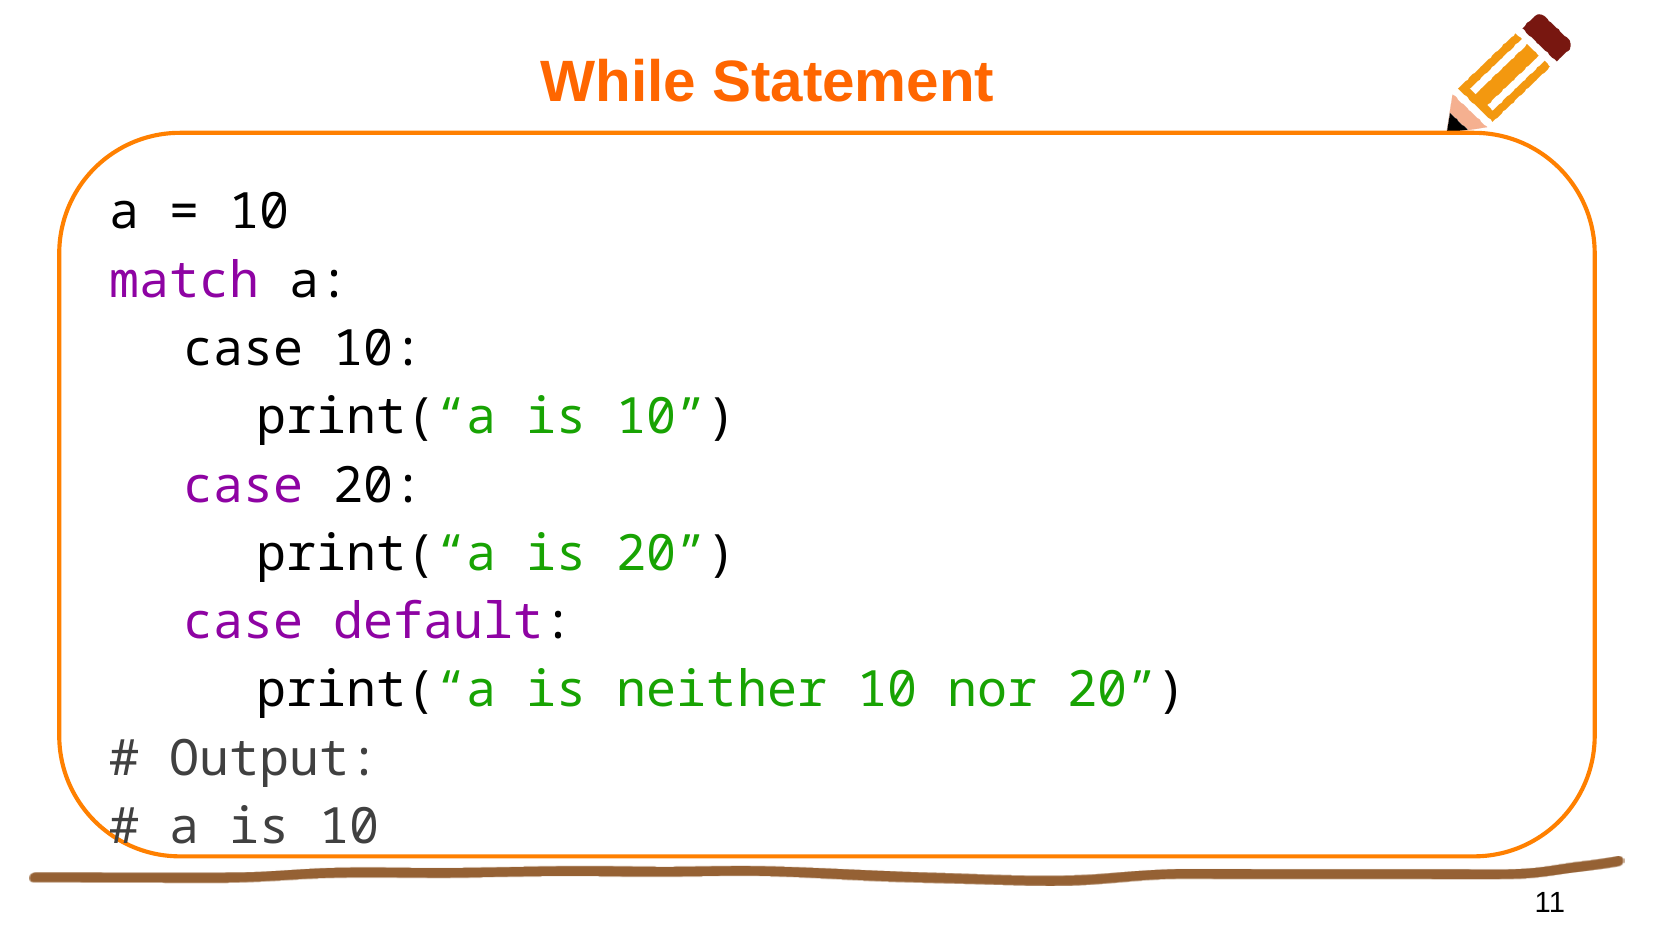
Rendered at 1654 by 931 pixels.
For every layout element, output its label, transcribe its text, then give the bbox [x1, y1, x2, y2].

title While Statement [88, 29, 1447, 133]
picture [29, 856, 1625, 886]
text_box a = 10 match a: case 10: print(“a is 10”) case 20: print(“a is 20”) case default: print(“a is neither 10 nor 20”) # Output: # a is 10 [59, 132, 1595, 857]
picture [1446, 14, 1571, 133]
